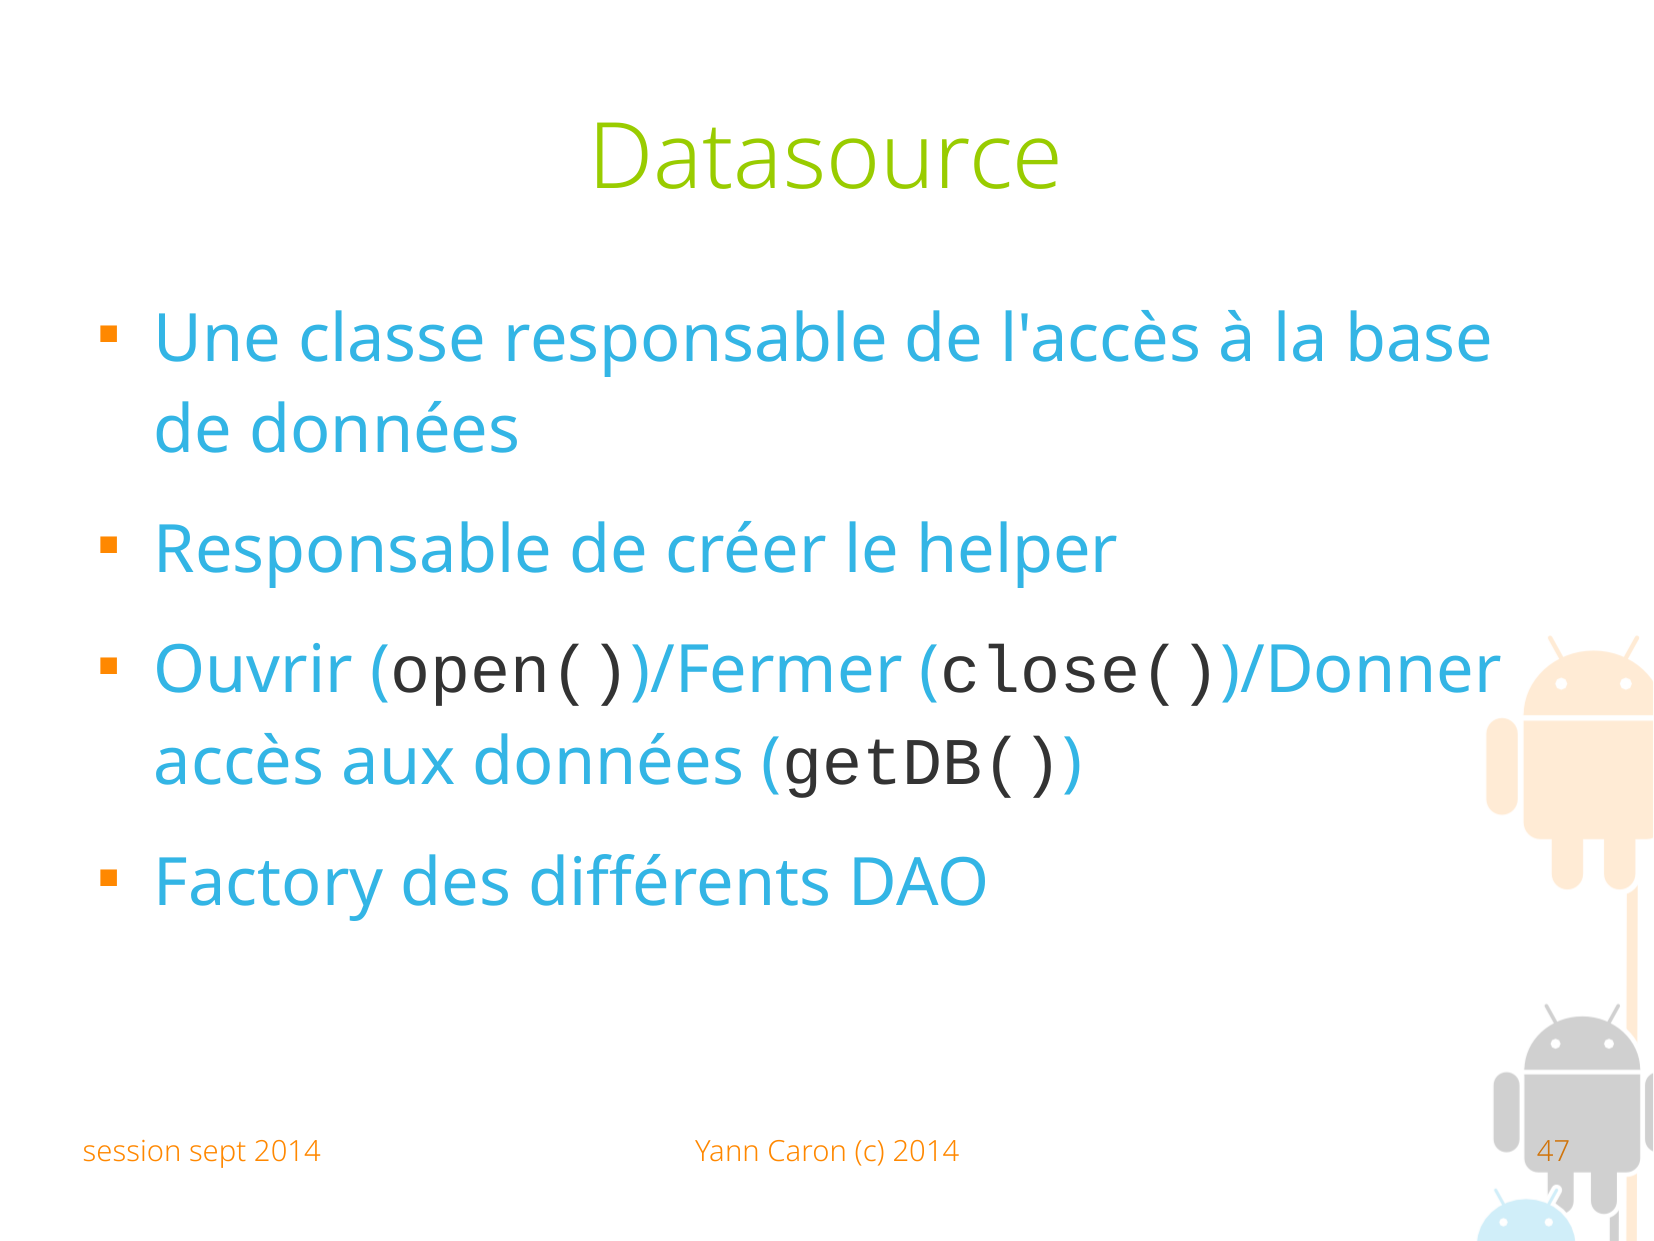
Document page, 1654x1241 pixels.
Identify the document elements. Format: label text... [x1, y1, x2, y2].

title Datasource [82, 49, 1571, 257]
picture [240, 423, 1654, 1241]
list Une classe responsable de l'accès à la base de données Responsable de créer le helper Ouvrir (open())/Fermer (close())/Donner accès aux données (getDB()) Factory des différents DAO [82, 290, 1571, 1010]
